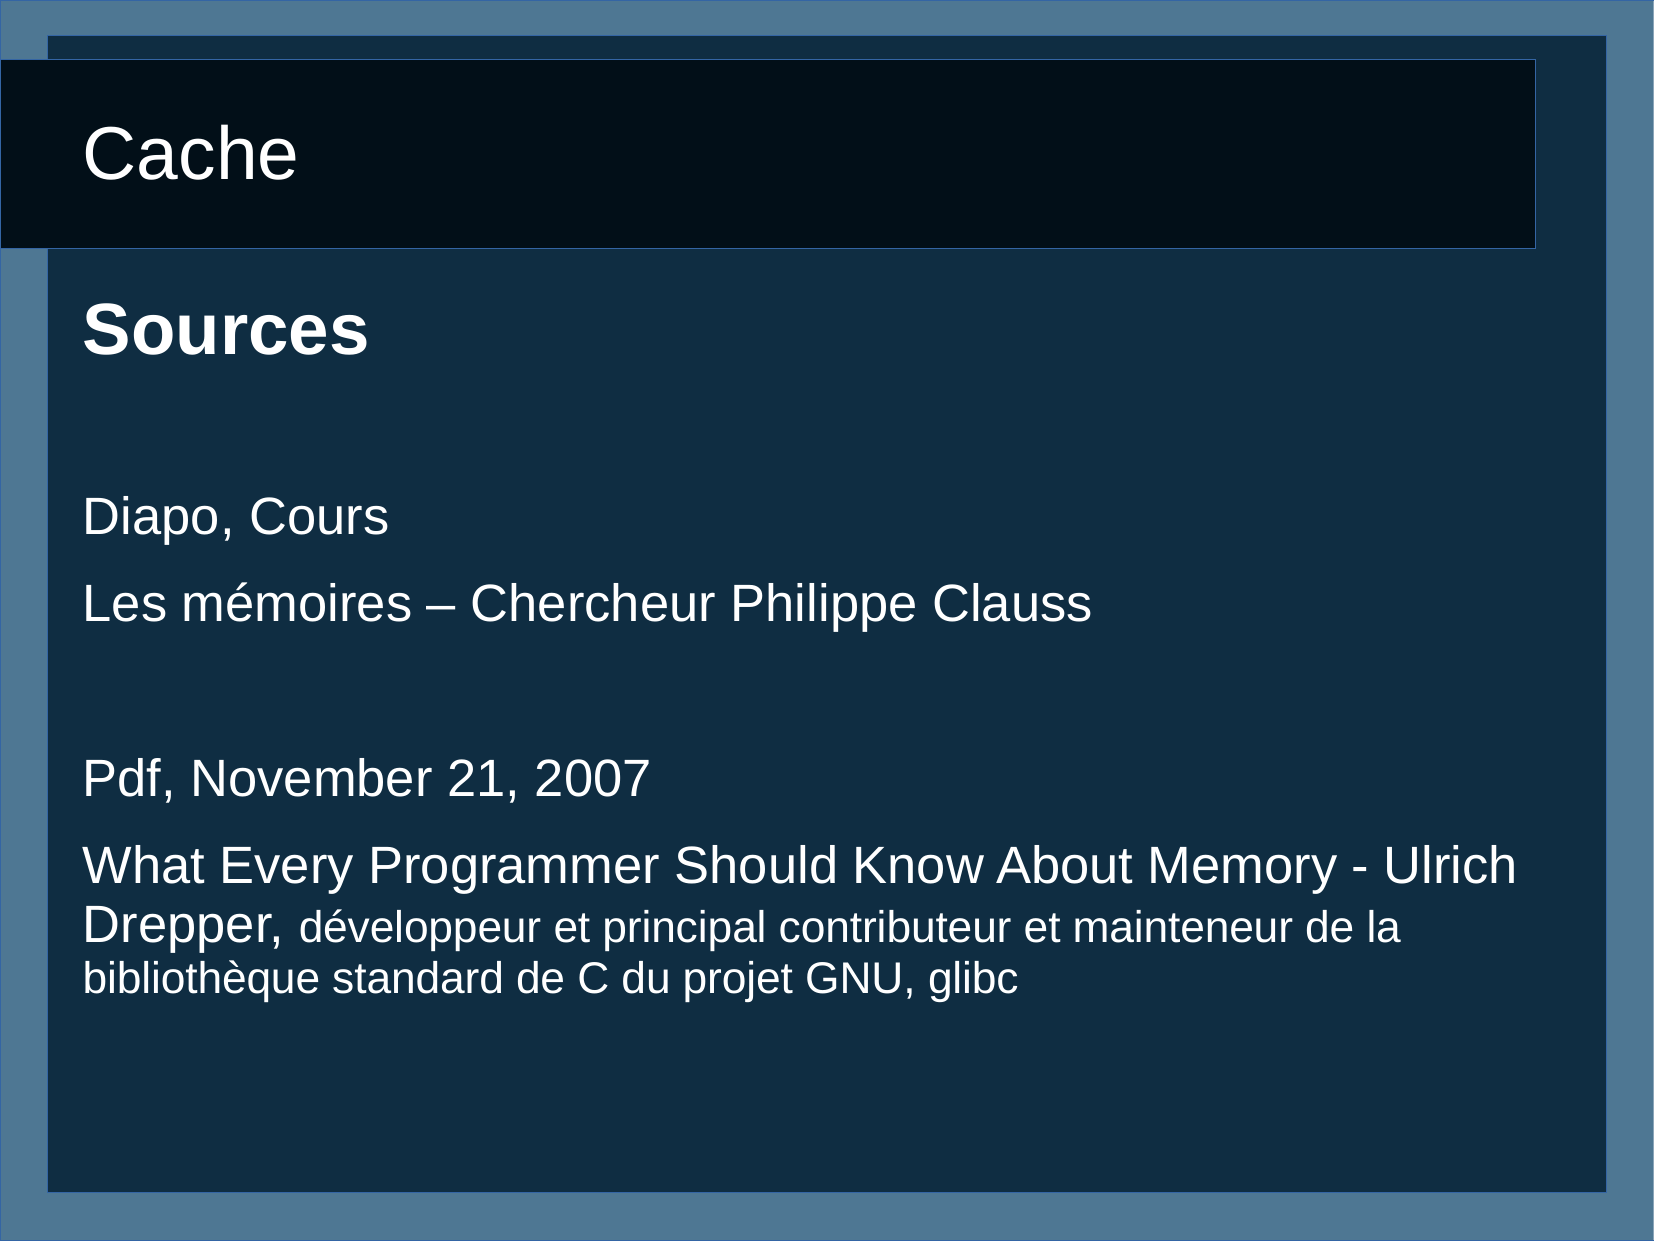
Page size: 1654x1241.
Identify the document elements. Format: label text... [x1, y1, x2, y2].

list Sources Diapo, Cours Les mémoires – Chercheur Philippe Clauss Pdf, November 21, 2007 What Every Programmer Should Know About Memory - Ulrich Drepper, développeur et principal contributeur et mainteneur de la bibliothèque standard de C du projet GNU, glibc [82, 289, 1571, 1009]
title Cache [82, 94, 1264, 213]
